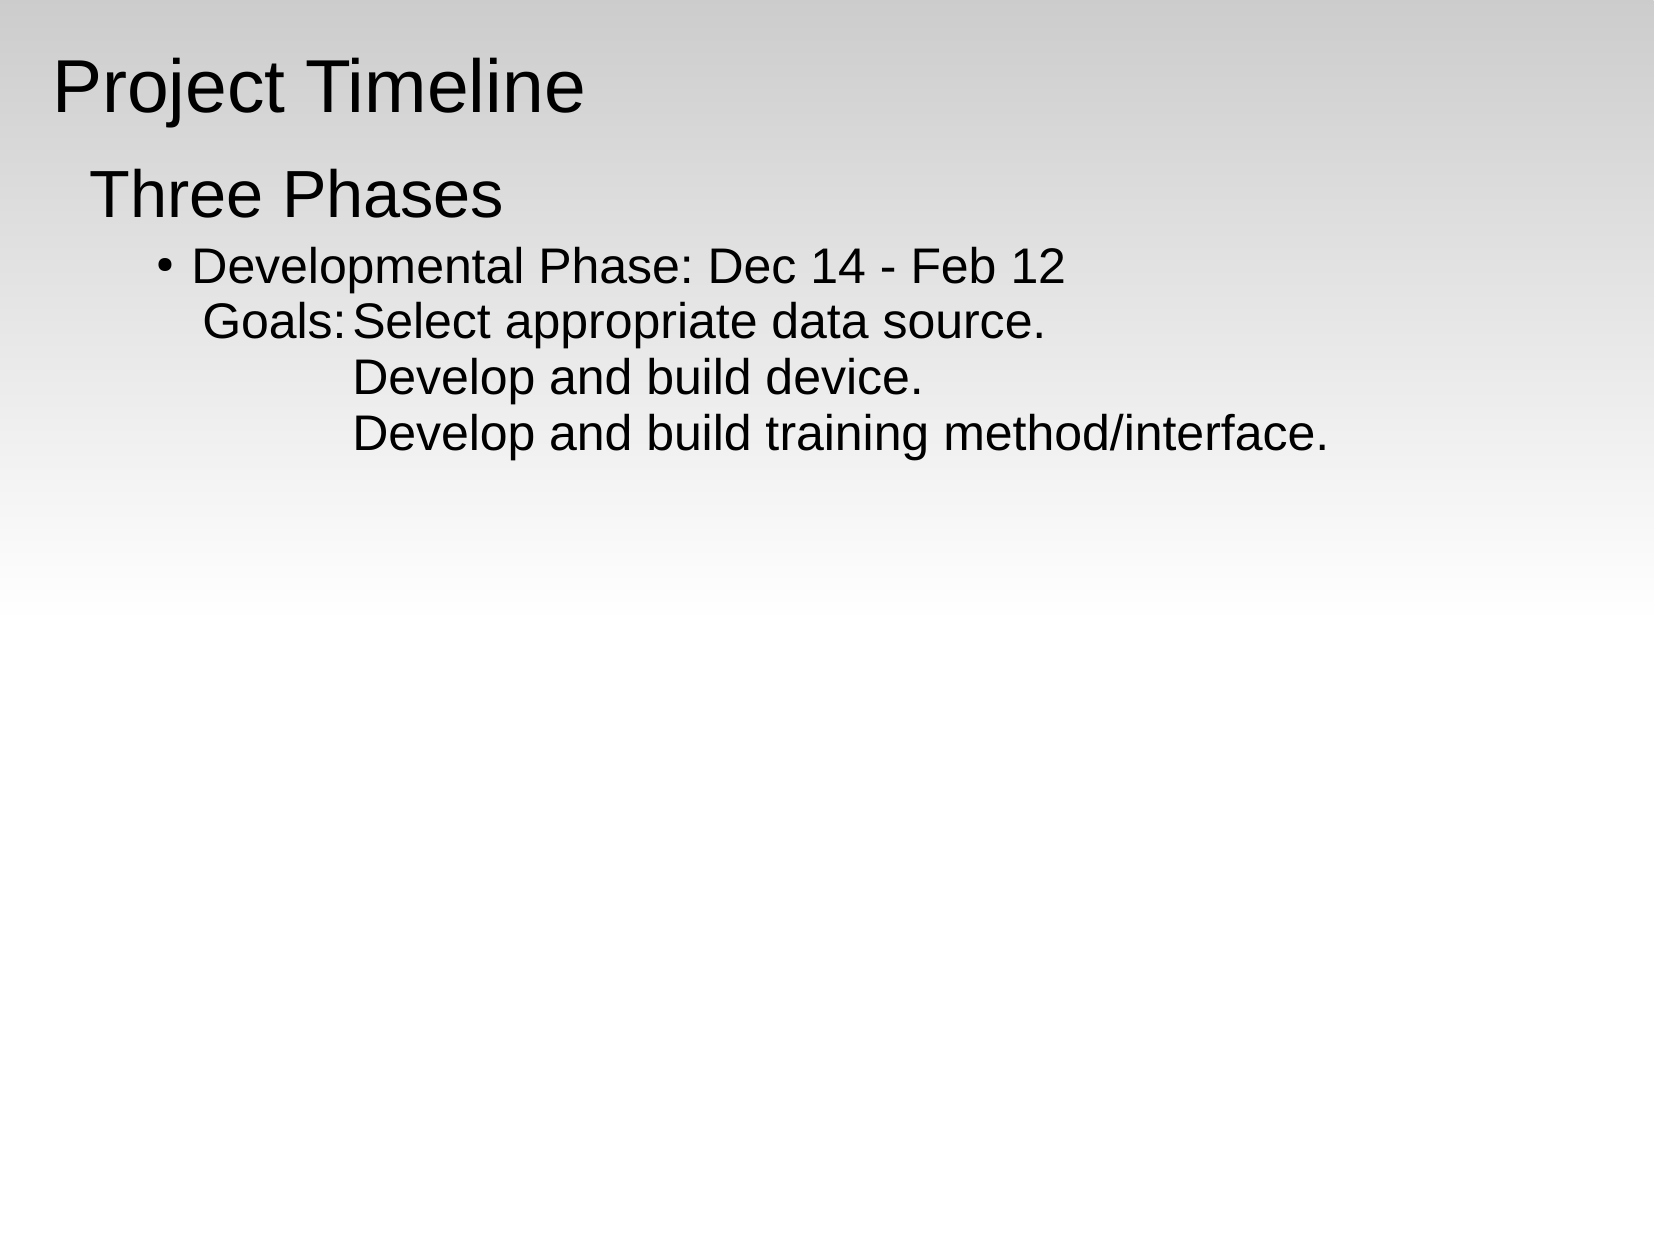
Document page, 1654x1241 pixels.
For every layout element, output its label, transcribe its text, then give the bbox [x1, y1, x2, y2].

text_box Developmental Phase: Dec 14 - Feb 12 [105, 230, 1082, 302]
text_box Project Timeline [37, 37, 602, 137]
text_box Three Phases [75, 150, 522, 240]
text_box Goals: Select appropriate data source. Develop and build device. Develop and build training method/interface. [187, 286, 1463, 488]
